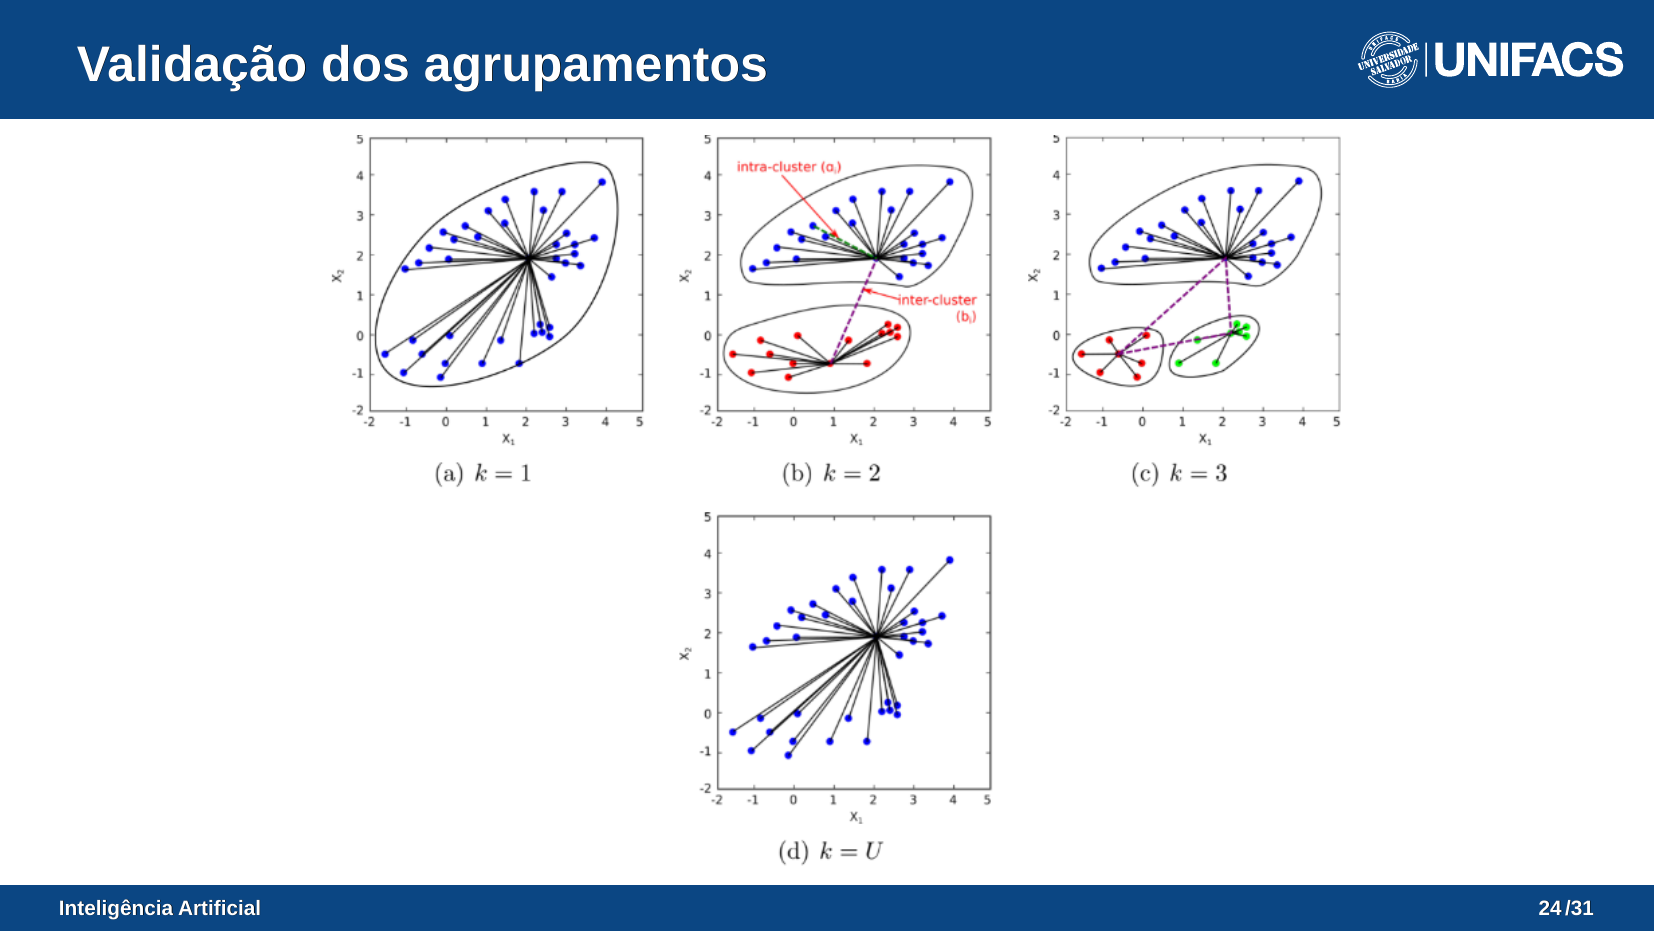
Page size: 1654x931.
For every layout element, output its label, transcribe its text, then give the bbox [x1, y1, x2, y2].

text_box Validação dos agrupamentos [76, 7, 1241, 120]
picture [249, 135, 1400, 869]
